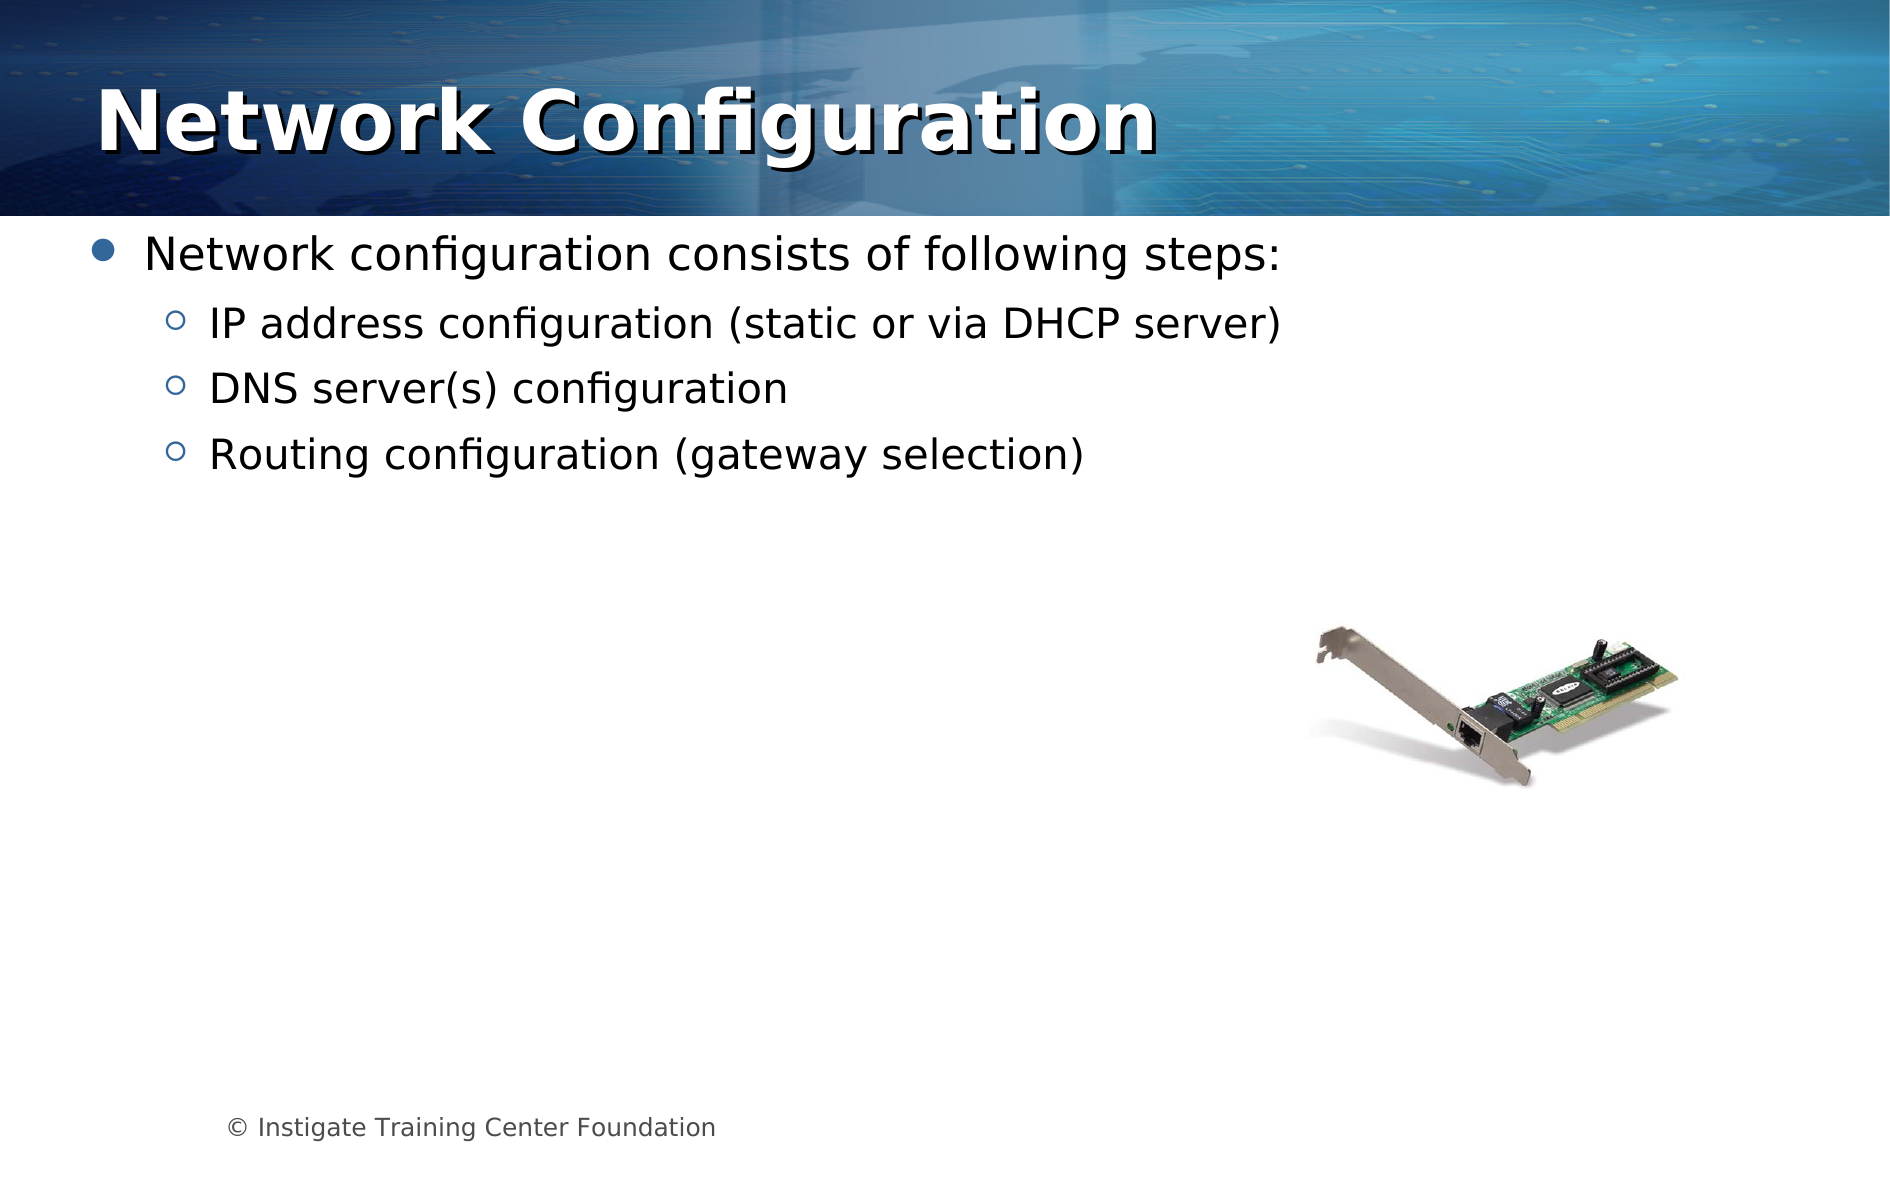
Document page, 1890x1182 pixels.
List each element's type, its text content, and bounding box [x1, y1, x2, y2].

picture [0, 0, 1890, 216]
list Network configuration consists of following steps: IP address configuration (static or via DHCP server) DNS server(s) configuration Routing configuration (gateway selection) [88, 228, 1788, 914]
picture [1275, 525, 1688, 901]
title Network Configuration [94, 47, 1793, 217]
